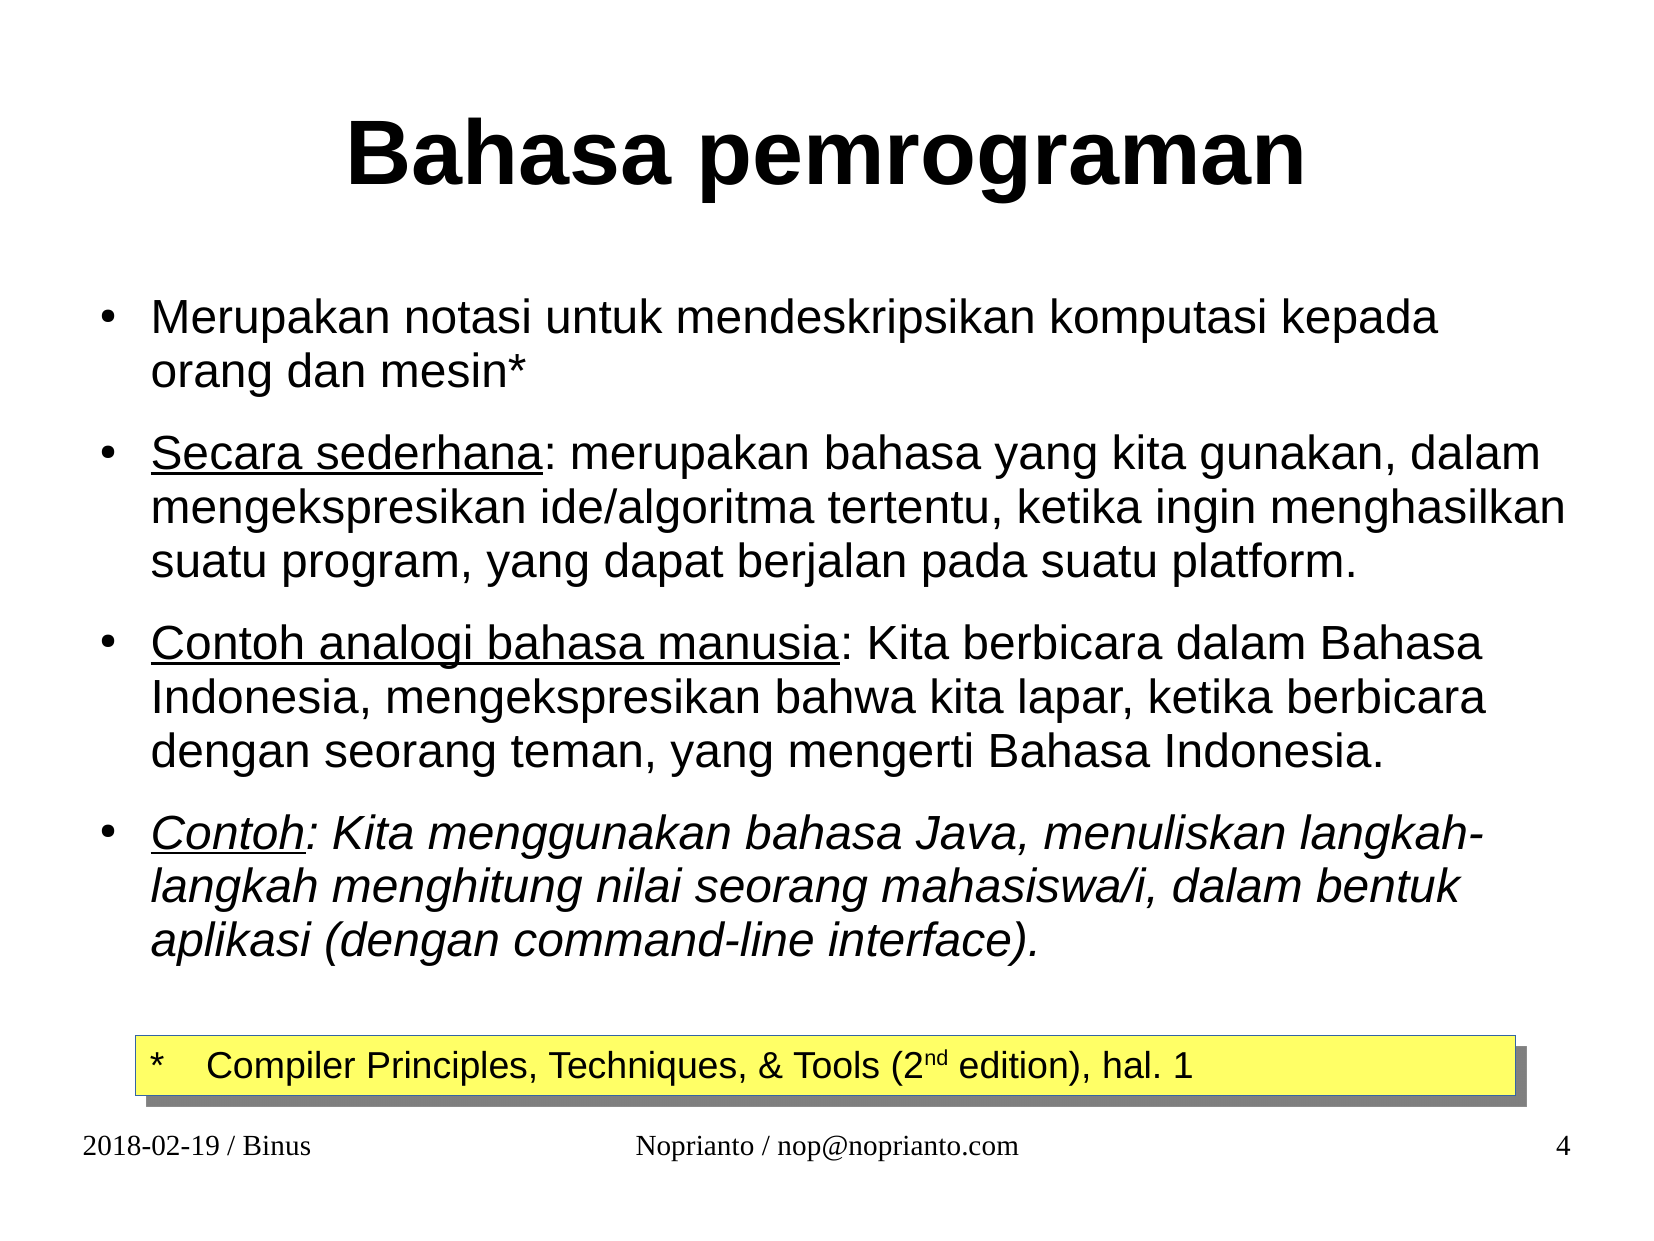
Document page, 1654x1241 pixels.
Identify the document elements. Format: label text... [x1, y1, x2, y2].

list Merupakan notasi untuk mendeskripsikan komputasi kepada orang dan mesin* Secara sederhana: merupakan bahasa yang kita gunakan, dalam mengekspresikan ide/algoritma tertentu, ketika ingin menghasilkan suatu program, yang dapat berjalan pada suatu platform. Contoh analogi bahasa manusia: Kita berbicara dalam Bahasa Indonesia, mengekspresikan bahwa kita lapar, ketika berbicara dengan seorang teman, yang mengerti Bahasa Indonesia. Contoh: Kita menggunakan bahasa Java, menuliskan langkah-langkah menghitung nilai seorang mahasiswa/i, dalam bentuk aplikasi (dengan command-line interface). [82, 290, 1571, 1010]
text_box * Compiler Principles, Techniques, & Tools (2nd edition), hal. 1 [135, 1035, 1516, 1096]
title Bahasa pemrograman [82, 49, 1571, 257]
